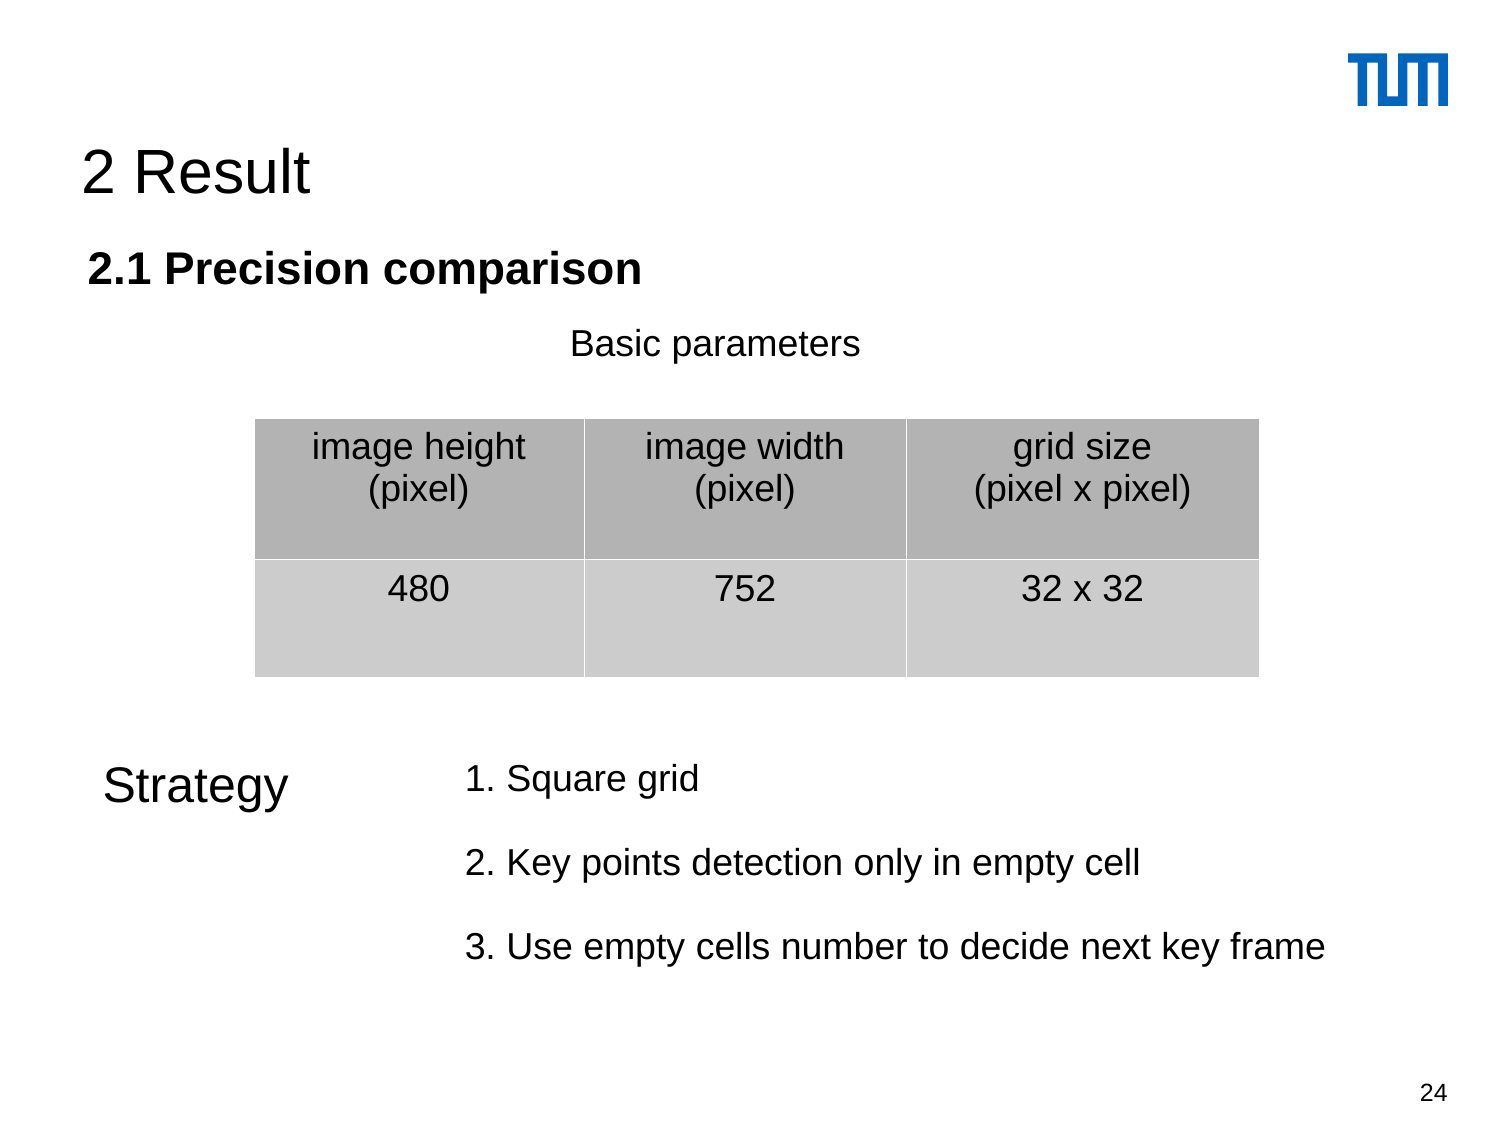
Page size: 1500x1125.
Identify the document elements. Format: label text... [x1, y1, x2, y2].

slide_number <number> [1111, 1061, 1448, 1122]
table_cell 32 x 32 [907, 560, 1259, 677]
table_cell 480 [255, 560, 584, 677]
text_box Basic parameters [555, 314, 946, 384]
text_box Strategy [87, 750, 376, 821]
table_header image width (pixel) [585, 419, 906, 559]
list 2.1 Precision comparison [87, 231, 1416, 963]
table_header grid size (pixel x pixel) [907, 419, 1259, 559]
table_header image height (pixel) [255, 419, 584, 559]
table_cell 752 [585, 560, 906, 677]
text_box 1. Square grid 2. Key points detection only in empty cell 3. Use empty cells number to decide next key frame [450, 750, 1381, 1017]
title 2 Result [81, 139, 1110, 207]
